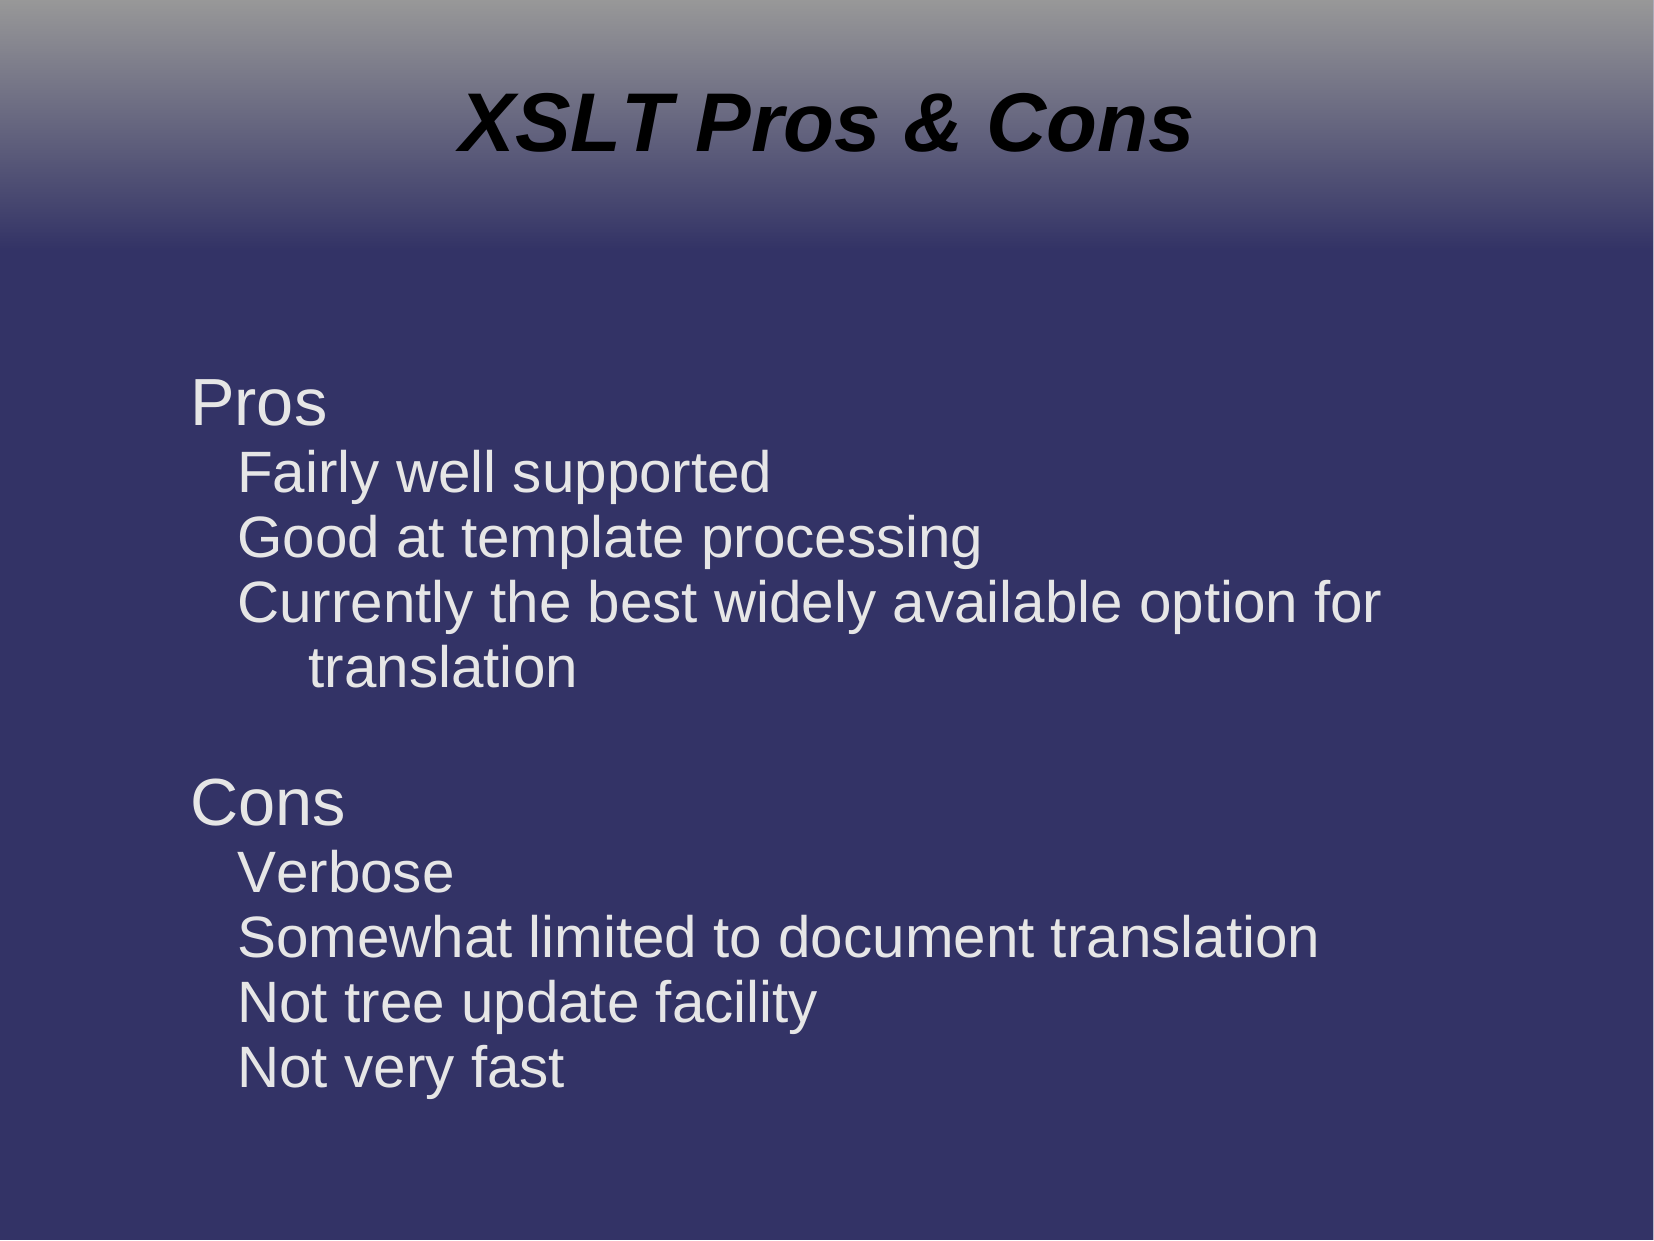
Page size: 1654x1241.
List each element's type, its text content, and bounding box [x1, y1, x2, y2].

list Pros Fairly well supported Good at template processing Currently the best widely available option for translation Cons Verbose Somewhat limited to document translation Not tree update facility Not very fast [178, 364, 1570, 1184]
title XSLT Pros & Cons [121, 19, 1534, 227]
